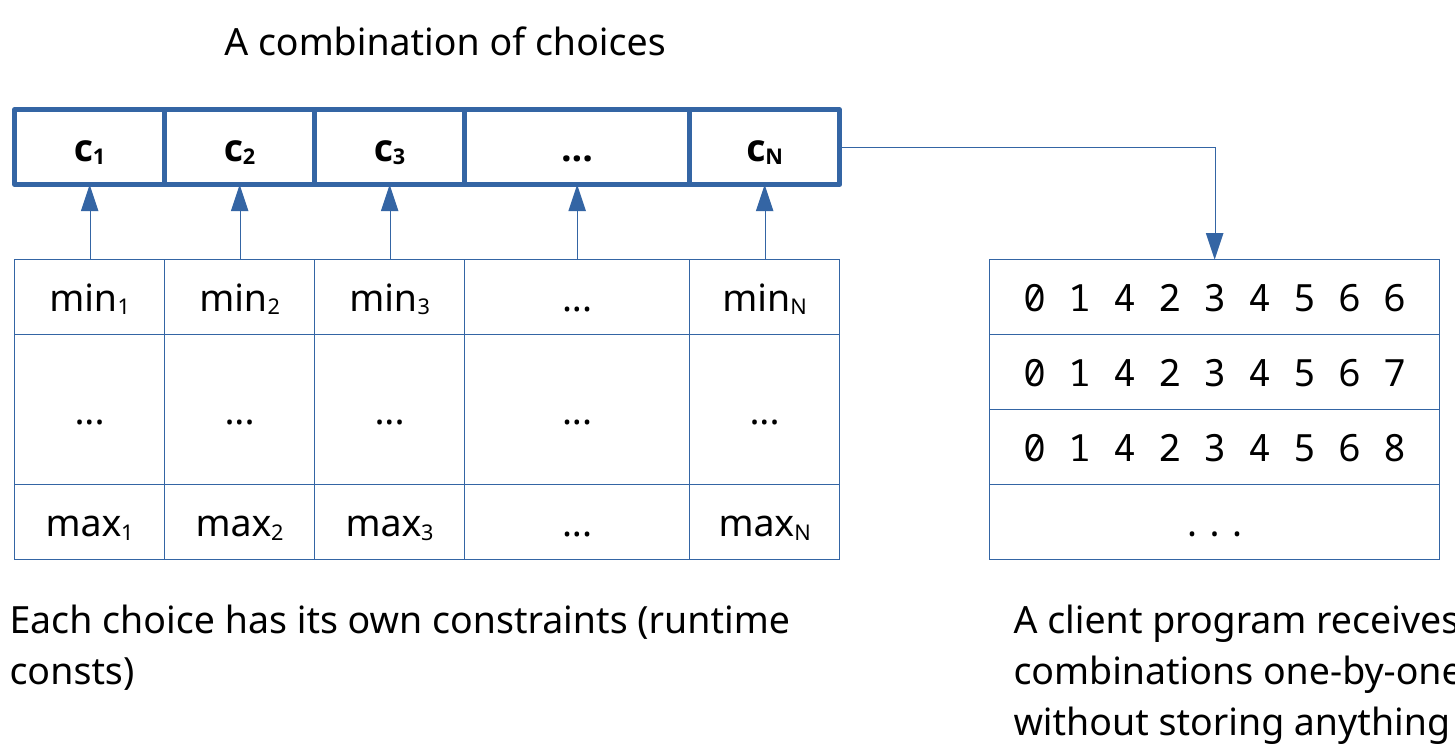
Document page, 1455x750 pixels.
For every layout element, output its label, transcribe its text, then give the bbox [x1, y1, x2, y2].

text_box max2 [164, 484, 314, 560]
text_box min3 [314, 259, 464, 334]
text_box max3 [314, 484, 464, 560]
text_box A combination of choices [209, 8, 639, 72]
text_box 0 1 4 2 3 4 5 6 6 [989, 259, 1440, 334]
text_box 0 1 4 2 3 4 5 6 8 [989, 409, 1440, 485]
text_box minN [689, 259, 840, 334]
text_box ... [464, 109, 689, 185]
text_box ... [14, 334, 164, 484]
text_box min1 [14, 259, 164, 334]
text_box ... [464, 334, 689, 484]
text_box 0 1 4 2 3 4 5 6 7 [989, 334, 1440, 409]
text_box ... [989, 485, 1440, 560]
text_box c1 [14, 109, 164, 185]
text_box cN [689, 109, 840, 185]
text_box max1 [14, 484, 164, 560]
text_box ... [164, 334, 314, 484]
text_box min2 [164, 259, 314, 334]
text_box ... [689, 334, 840, 484]
text_box ... [464, 484, 689, 560]
text_box maxN [689, 484, 840, 560]
text_box c2 [164, 109, 314, 185]
text_box Each choice has its own constraints (runtime consts) [0, 586, 862, 650]
text_box A client program receives combinations one-by-one without storing anything [998, 586, 1437, 747]
text_box c3 [314, 109, 464, 185]
text_box ... [314, 334, 464, 484]
text_box ... [464, 259, 689, 334]
